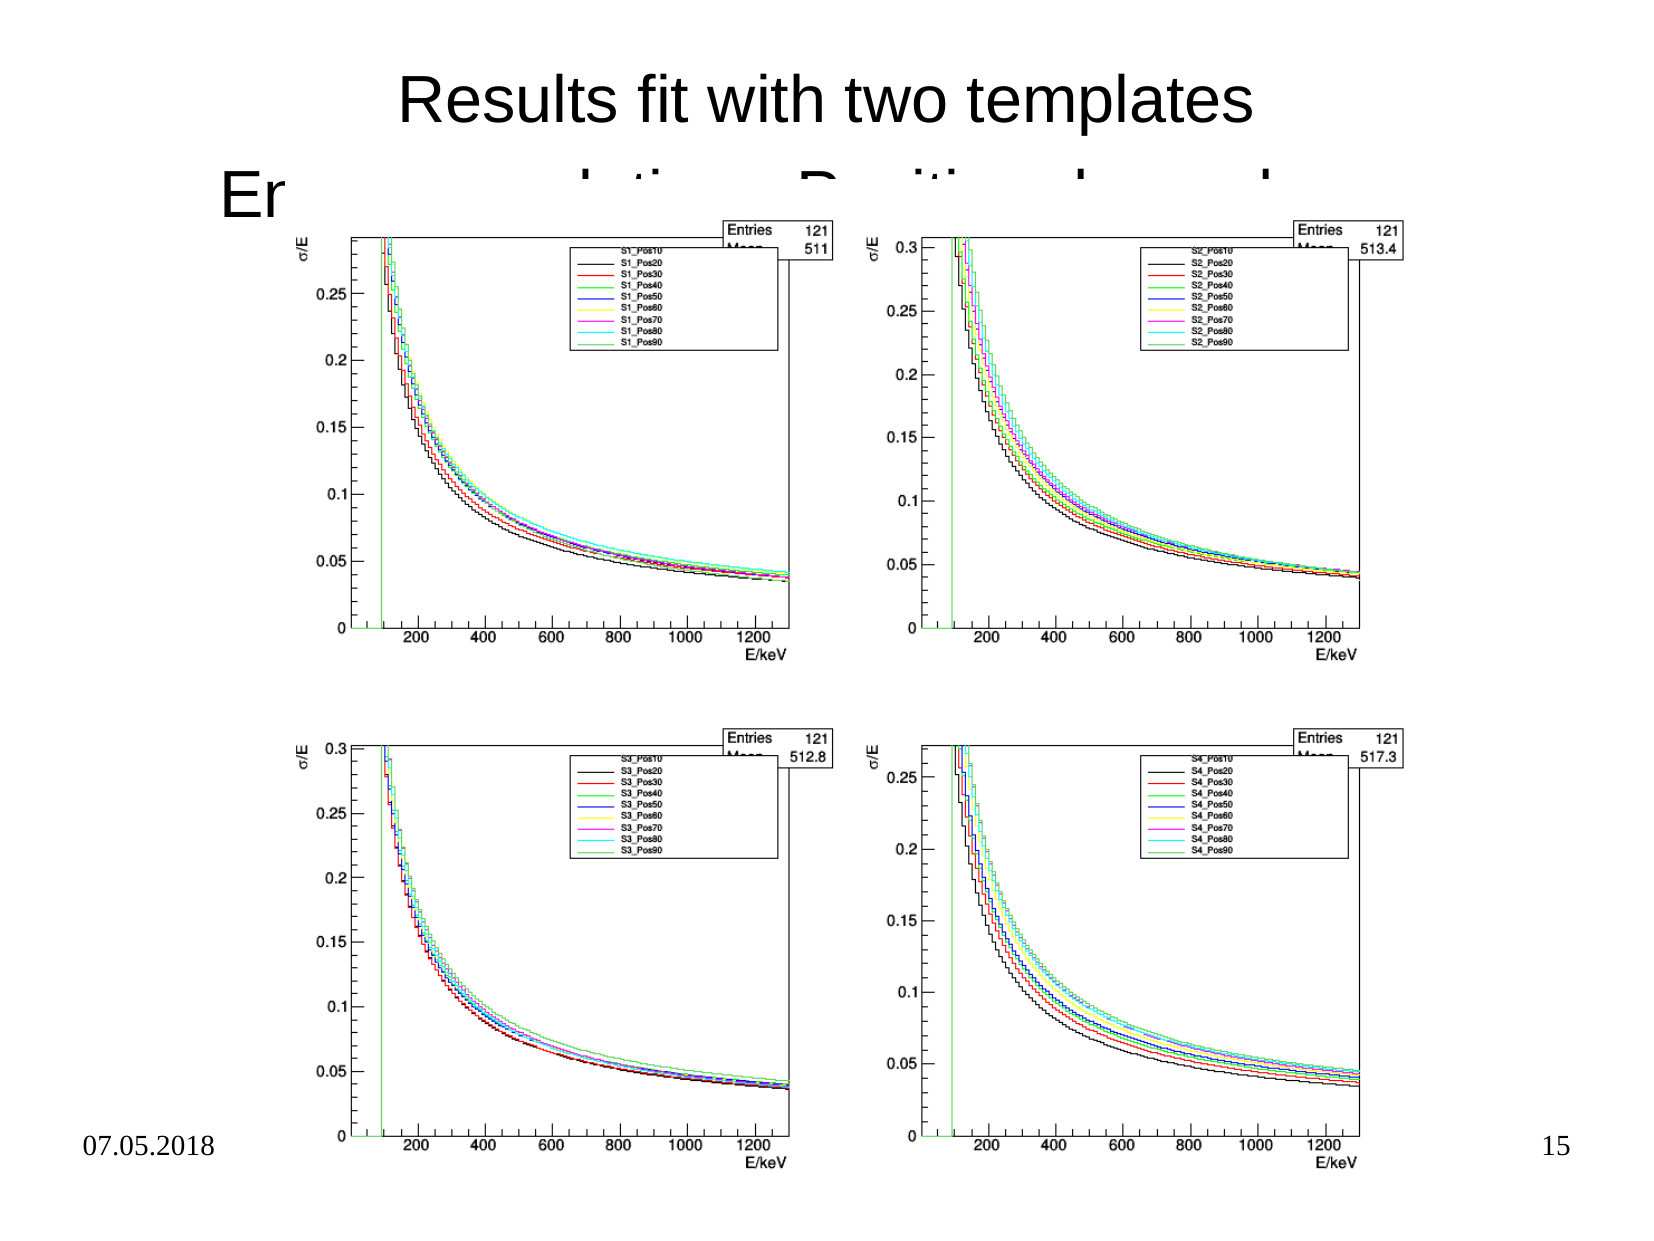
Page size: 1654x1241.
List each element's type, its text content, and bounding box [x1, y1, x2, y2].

picture [285, 179, 1426, 1196]
title Results fit with two templates [82, 49, 1571, 143]
title Energy resolution - Position dependency [82, 143, 1571, 245]
